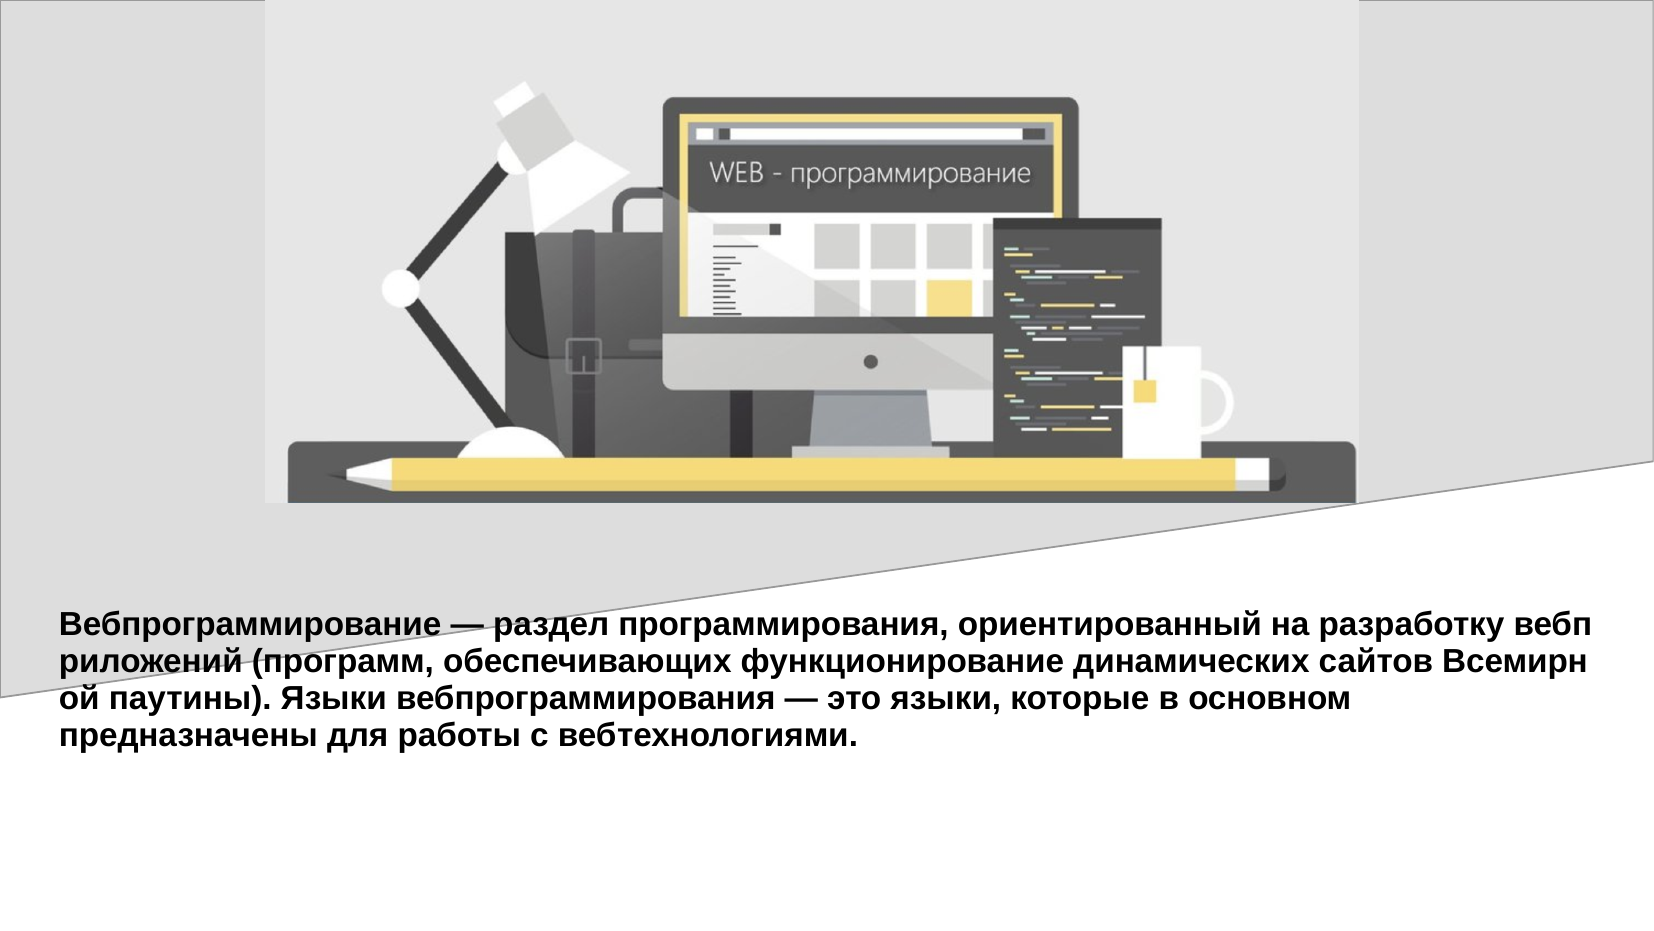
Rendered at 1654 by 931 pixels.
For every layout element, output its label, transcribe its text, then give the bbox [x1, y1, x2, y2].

picture [265, 0, 1359, 503]
title Вебпрограммирование — раздел программирования, ориентированный на разработку вебприложений (программ, обеспечивающих функционирование динамических сайтов Всемирной паутины). Языки вебпрограммирования — это языки, которые в основном предназначены для работы с веб­технологиями. [59, 561, 1595, 798]
